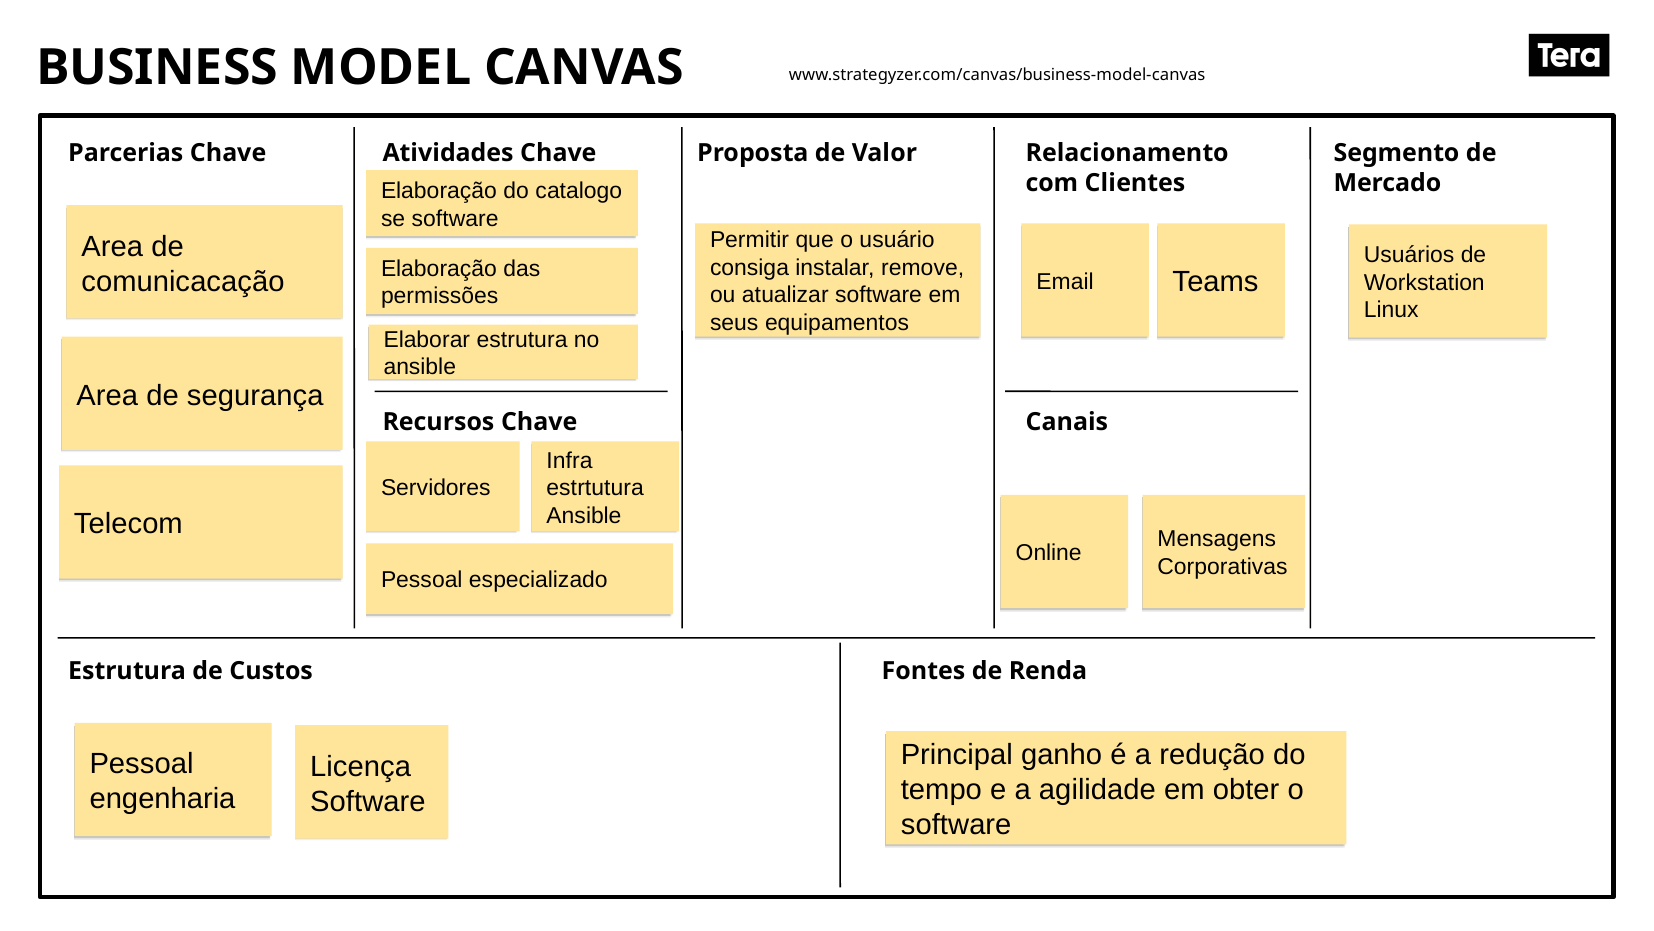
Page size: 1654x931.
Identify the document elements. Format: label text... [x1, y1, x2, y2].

text_box Email [1021, 223, 1149, 337]
text_box Elaborar estrutura no ansible [368, 324, 638, 380]
text_box Usuários de Workstation Linux [1348, 224, 1548, 338]
text_box Area de segurança [61, 336, 343, 450]
text_box Principal ganho é a redução do tempo e a agilidade em obter o software [885, 731, 1347, 845]
text_box Licença Software [295, 725, 449, 839]
text_box Area de comunicacação [66, 205, 343, 319]
text_box Teams [1157, 223, 1285, 337]
text_box Online [1000, 494, 1129, 609]
text_box Pessoal engenharia [74, 722, 272, 837]
text_box Servidores [366, 441, 520, 532]
picture [1514, 19, 1624, 91]
text_box Pessoal especializado [366, 543, 674, 615]
text_box Elaboração das permissões [366, 247, 638, 315]
text_box Telecom [59, 465, 343, 579]
text_box Permitir que o usuário consiga instalar, remove, ou atualizar software em seus equipamentos [695, 223, 981, 337]
text_box Elaboração do catalogo se software [366, 170, 638, 237]
text_box Infra estrtutura Ansible [531, 441, 680, 532]
text_box Mensagens Corporativas [1142, 494, 1306, 609]
